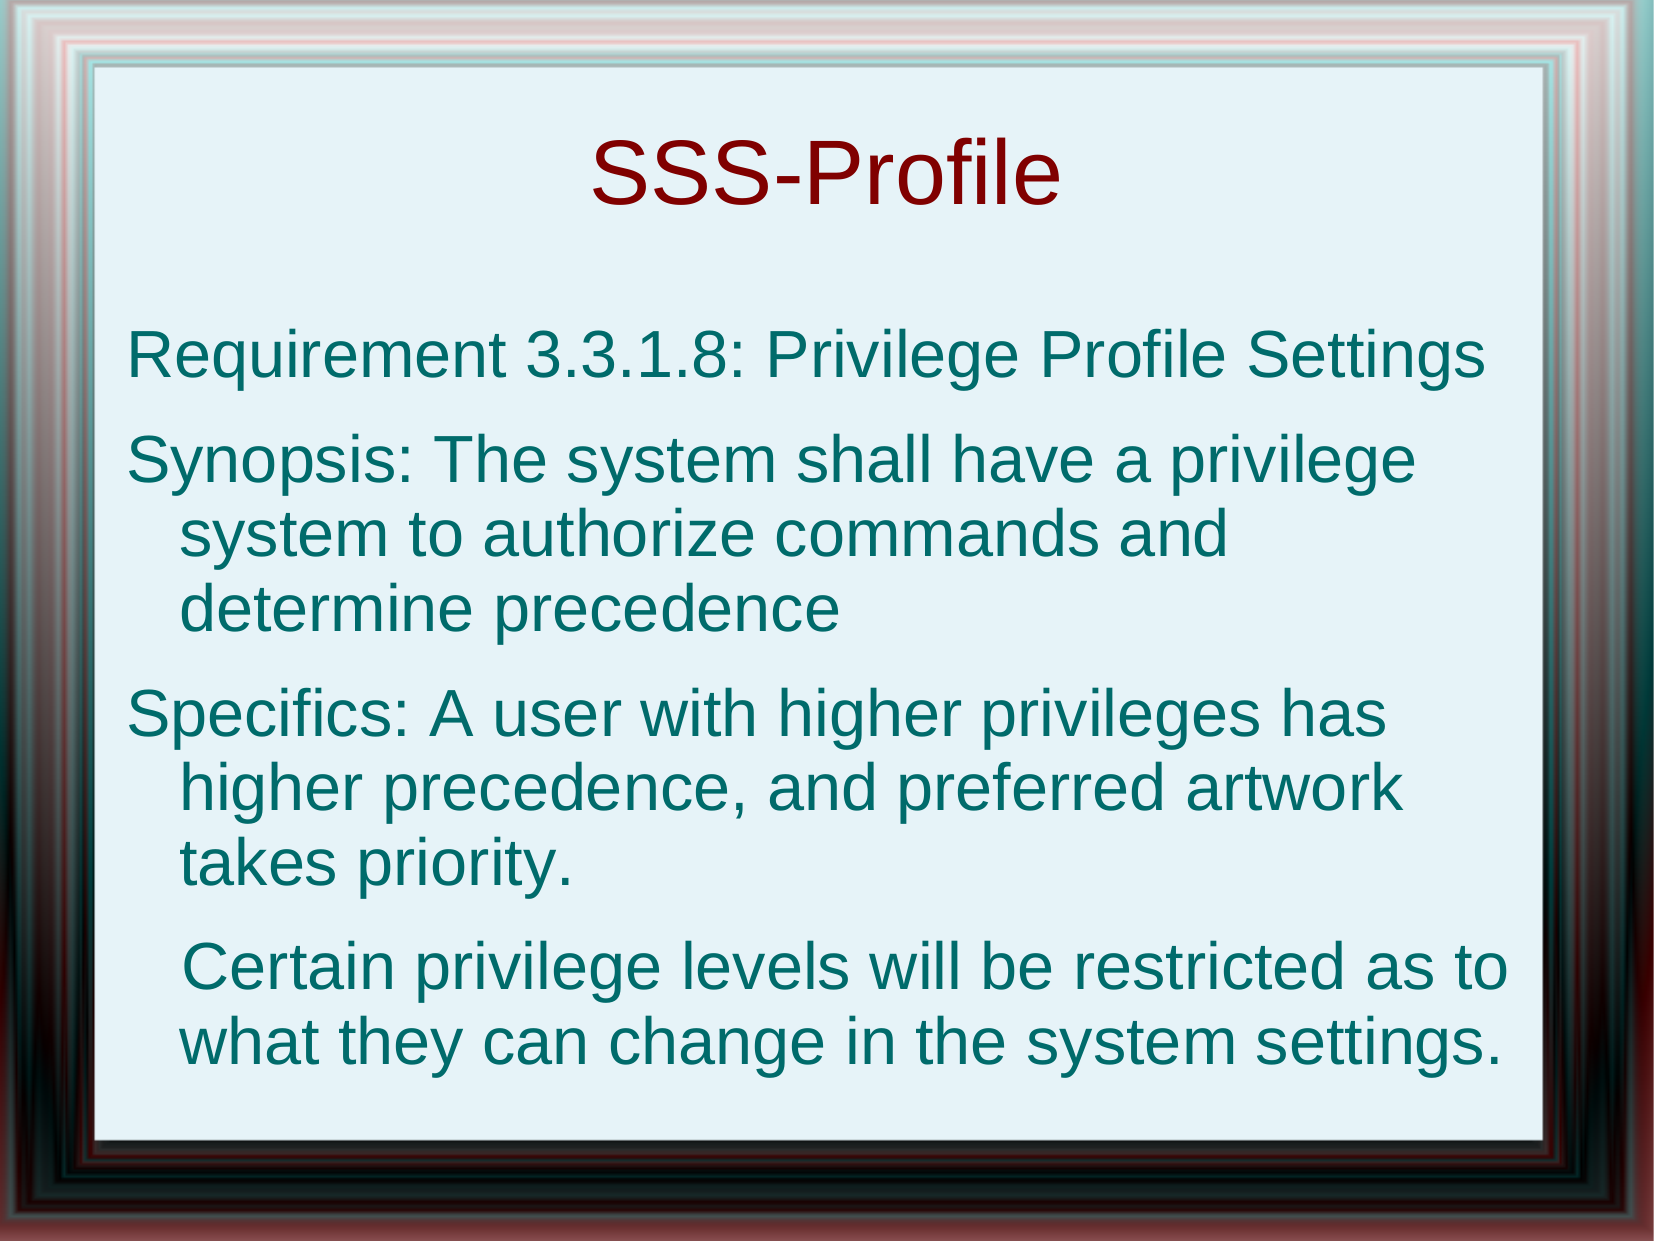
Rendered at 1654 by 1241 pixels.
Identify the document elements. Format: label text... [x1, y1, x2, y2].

picture [0, 0, 1654, 1241]
list Requirement 3.3.1.8: Privilege Profile Settings Synopsis: The system shall have a privilege system to authorize commands and determine precedence Specifics: A user with higher privileges has higher precedence, and preferred artwork takes priority. Certain privilege levels will be restricted as to what they can change in the system settings. [37, 317, 1538, 1079]
title SSS-Profile [118, 88, 1536, 257]
